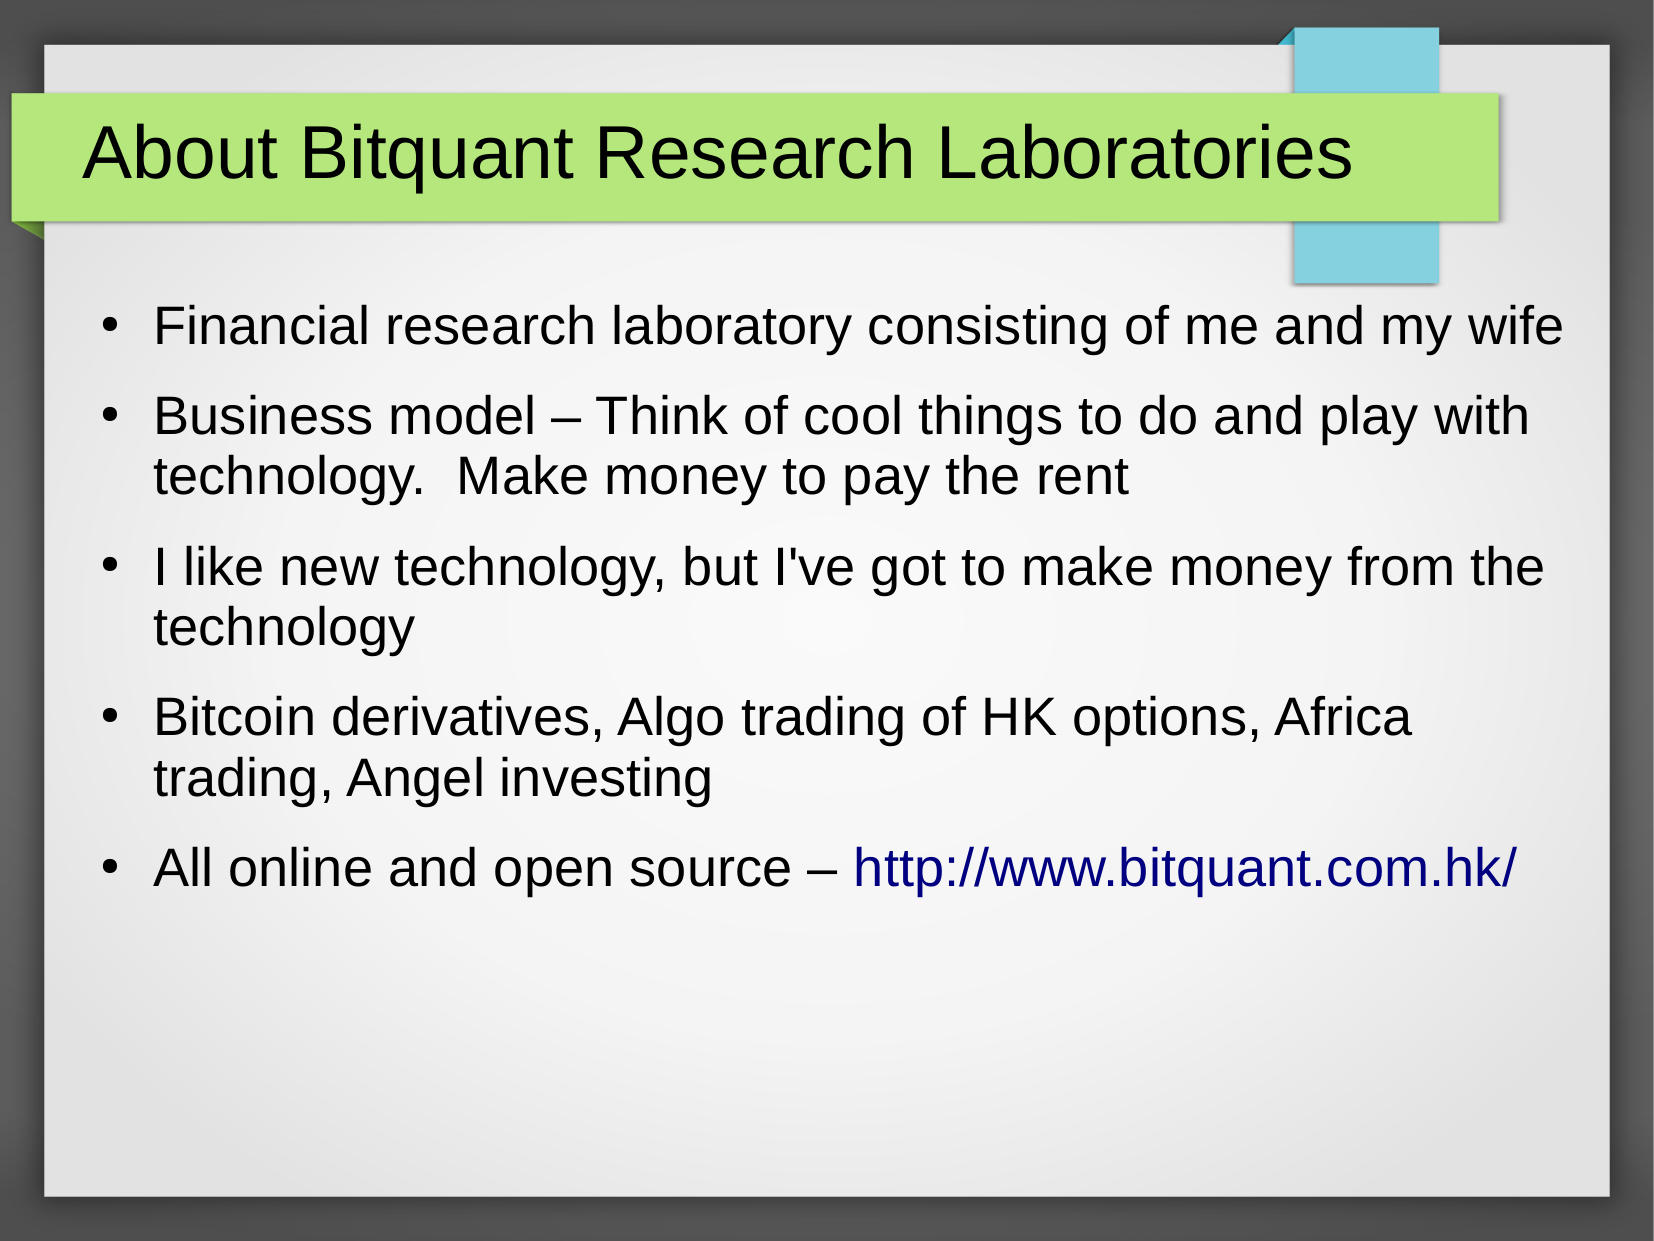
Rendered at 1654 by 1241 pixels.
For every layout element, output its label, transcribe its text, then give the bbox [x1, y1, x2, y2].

list Financial research laboratory consisting of me and my wife Business model – Think of cool things to do and play with technology. Make money to pay the rent I like new technology, but I've got to make money from the technology Bitcoin derivatives, Algo trading of HK options, Africa trading, Angel investing All online and open source – http://www.bitquant.com.hk/ [82, 295, 1571, 1015]
title About Bitquant Research Laboratories [82, 49, 1571, 257]
picture [0, 0, 1654, 1241]
